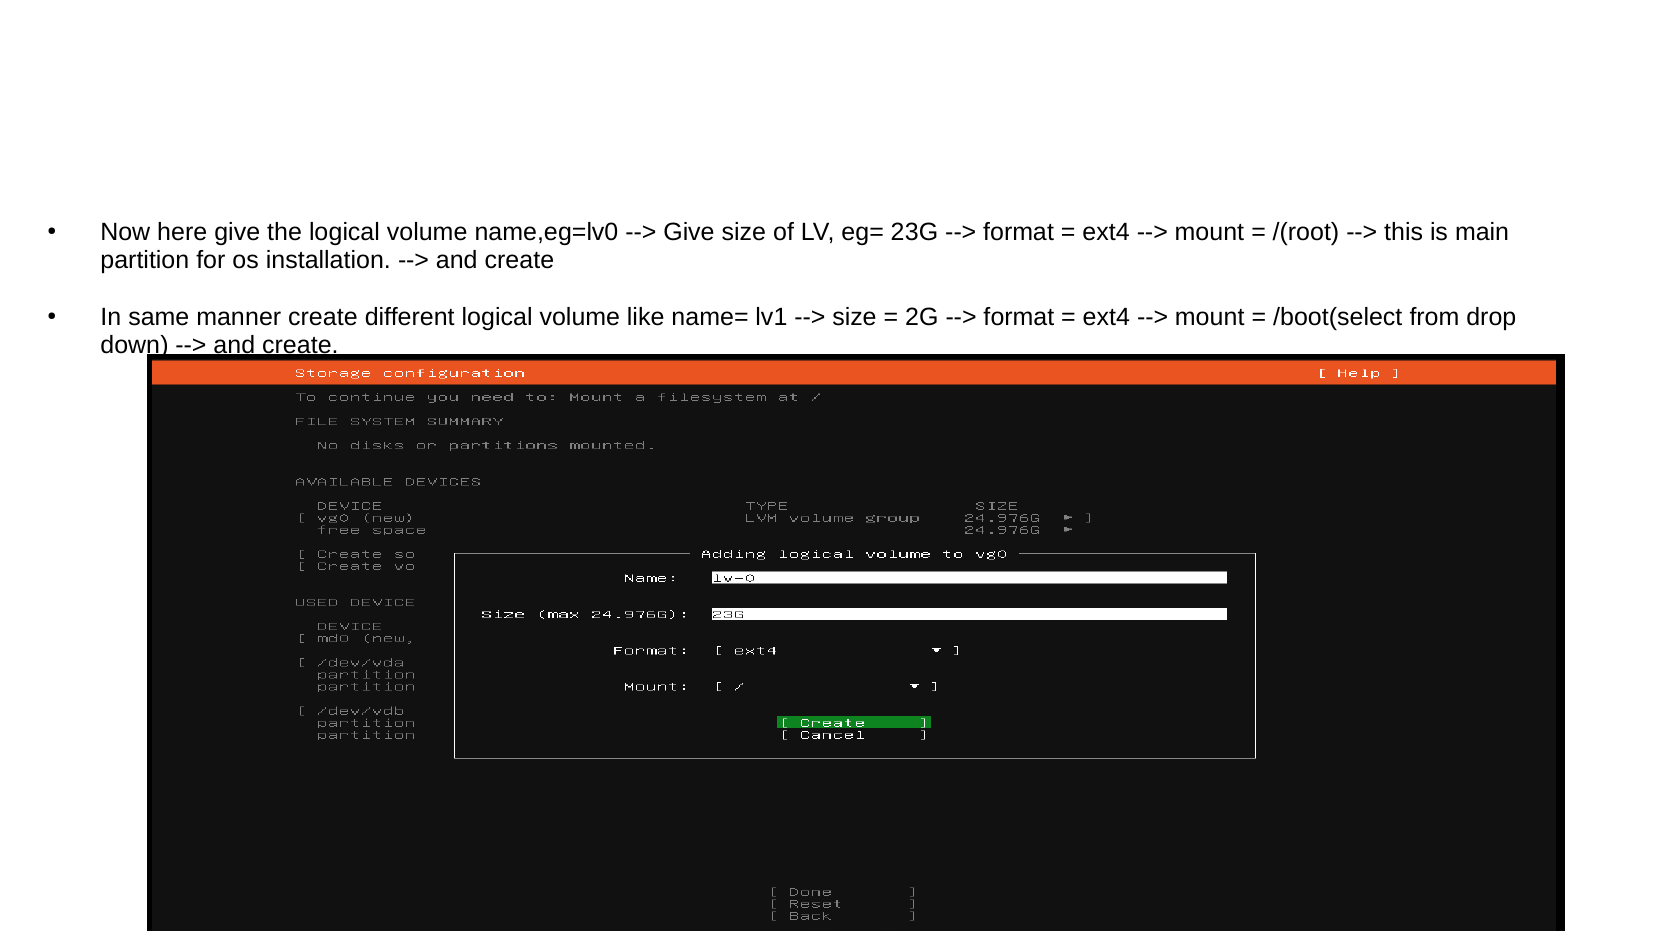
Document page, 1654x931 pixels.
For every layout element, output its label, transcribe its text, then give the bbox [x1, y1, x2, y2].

picture [147, 354, 1565, 931]
list Now here give the logical volume name,eg=lv0 --> Give size of LV, eg= 23G --> format = ext4 --> mount = /(root) --> this is main partition for os installation. --> and create In same manner create different logical volume like name= lv1 --> size = 2G --> format = ext4 --> mount = /boot(select from drop down) --> and create. [29, 217, 1571, 916]
